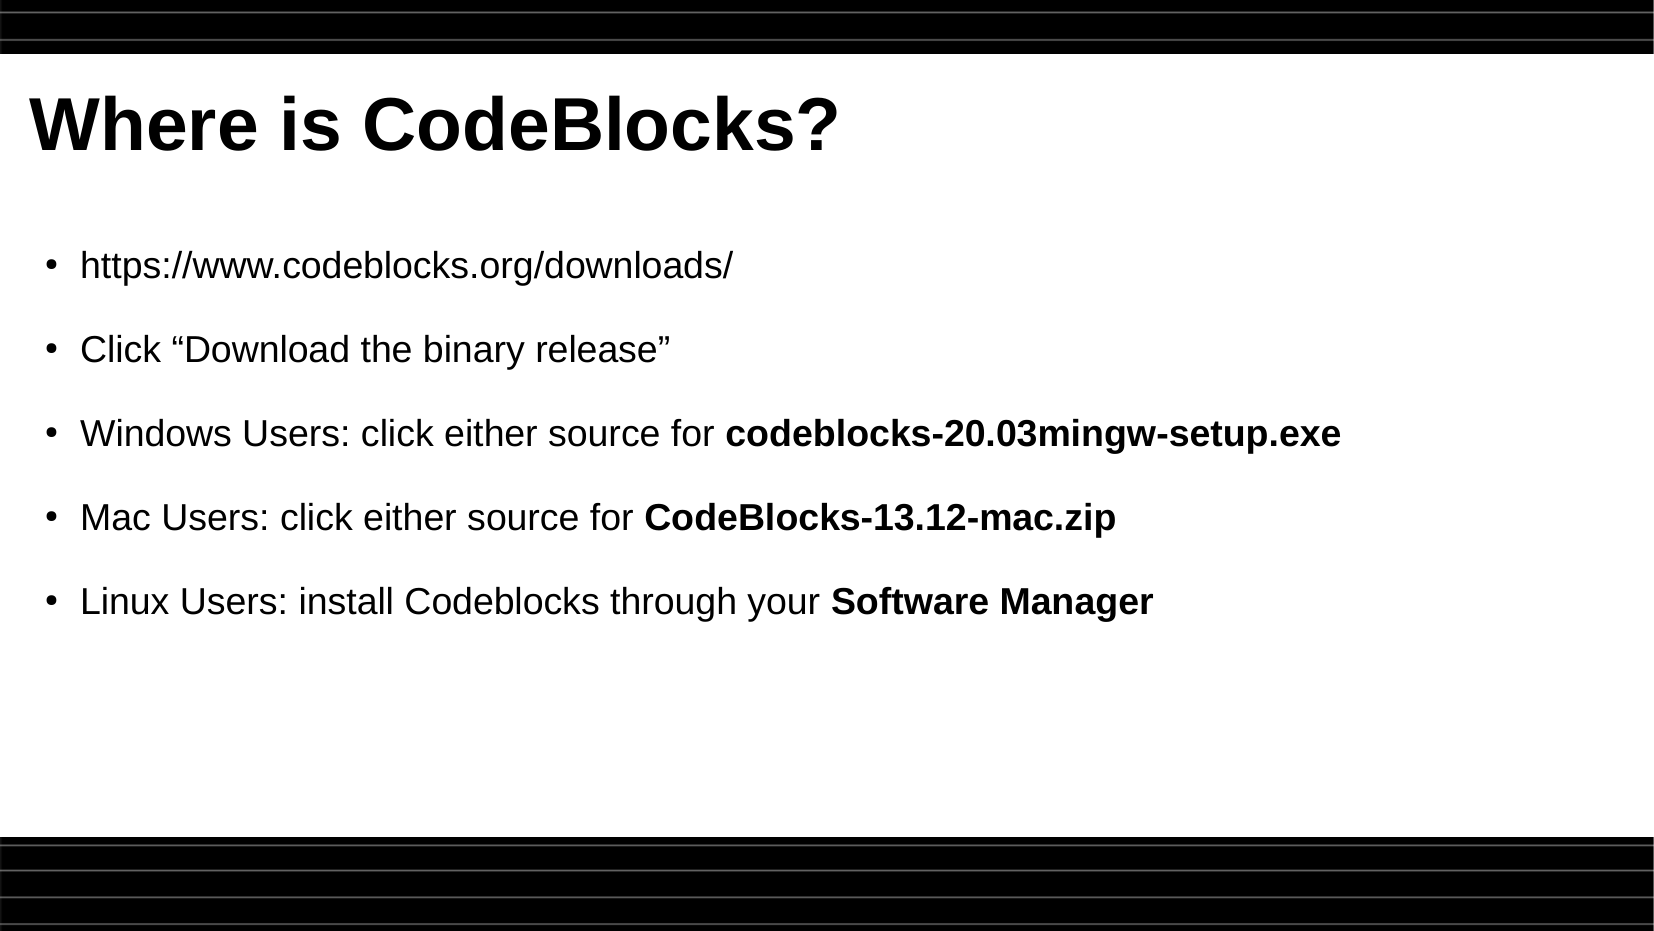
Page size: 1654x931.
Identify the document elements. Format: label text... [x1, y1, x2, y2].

text_box Where is CodeBlocks? [15, 75, 1591, 174]
picture [0, 837, 1654, 931]
picture [0, 0, 1654, 54]
text_box https://www.codeblocks.org/downloads/ Click “Download the binary release” Windows Users: click either source for codeblocks-20.03mingw-setup.exe Mac Users: click either source for CodeBlocks-13.12-mac.zip Linux Users: install Codeblocks through your Software Manager [30, 195, 1606, 630]
